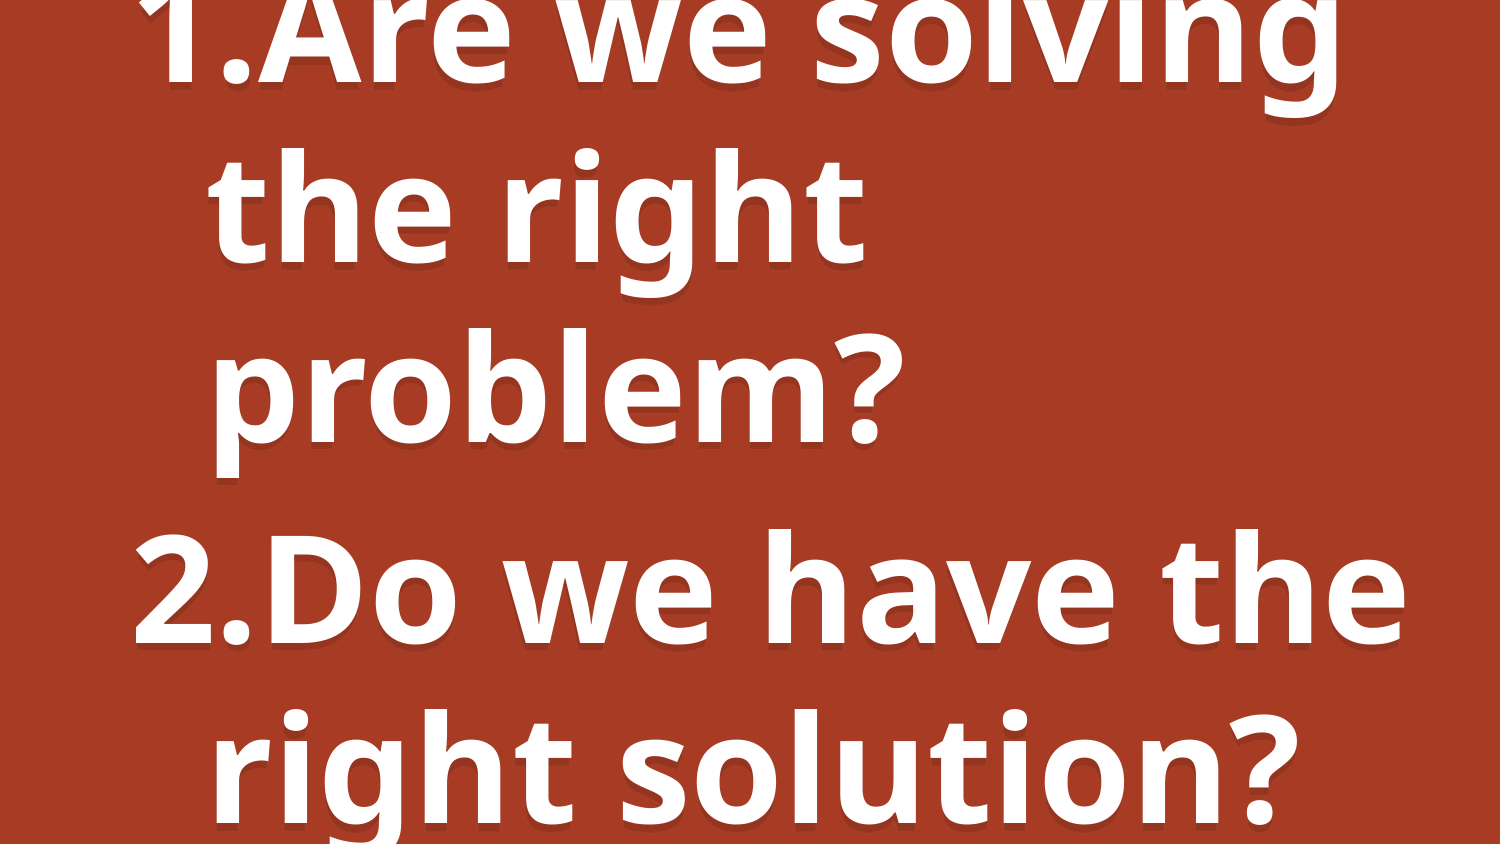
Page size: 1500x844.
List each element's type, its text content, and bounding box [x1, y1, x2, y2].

text_box Are we solving the right problem? Do we have the right solution? [239, 376, 270, 425]
text_box Are we solving the right problem? Do we have the right solution? [115, 311, 1500, 475]
